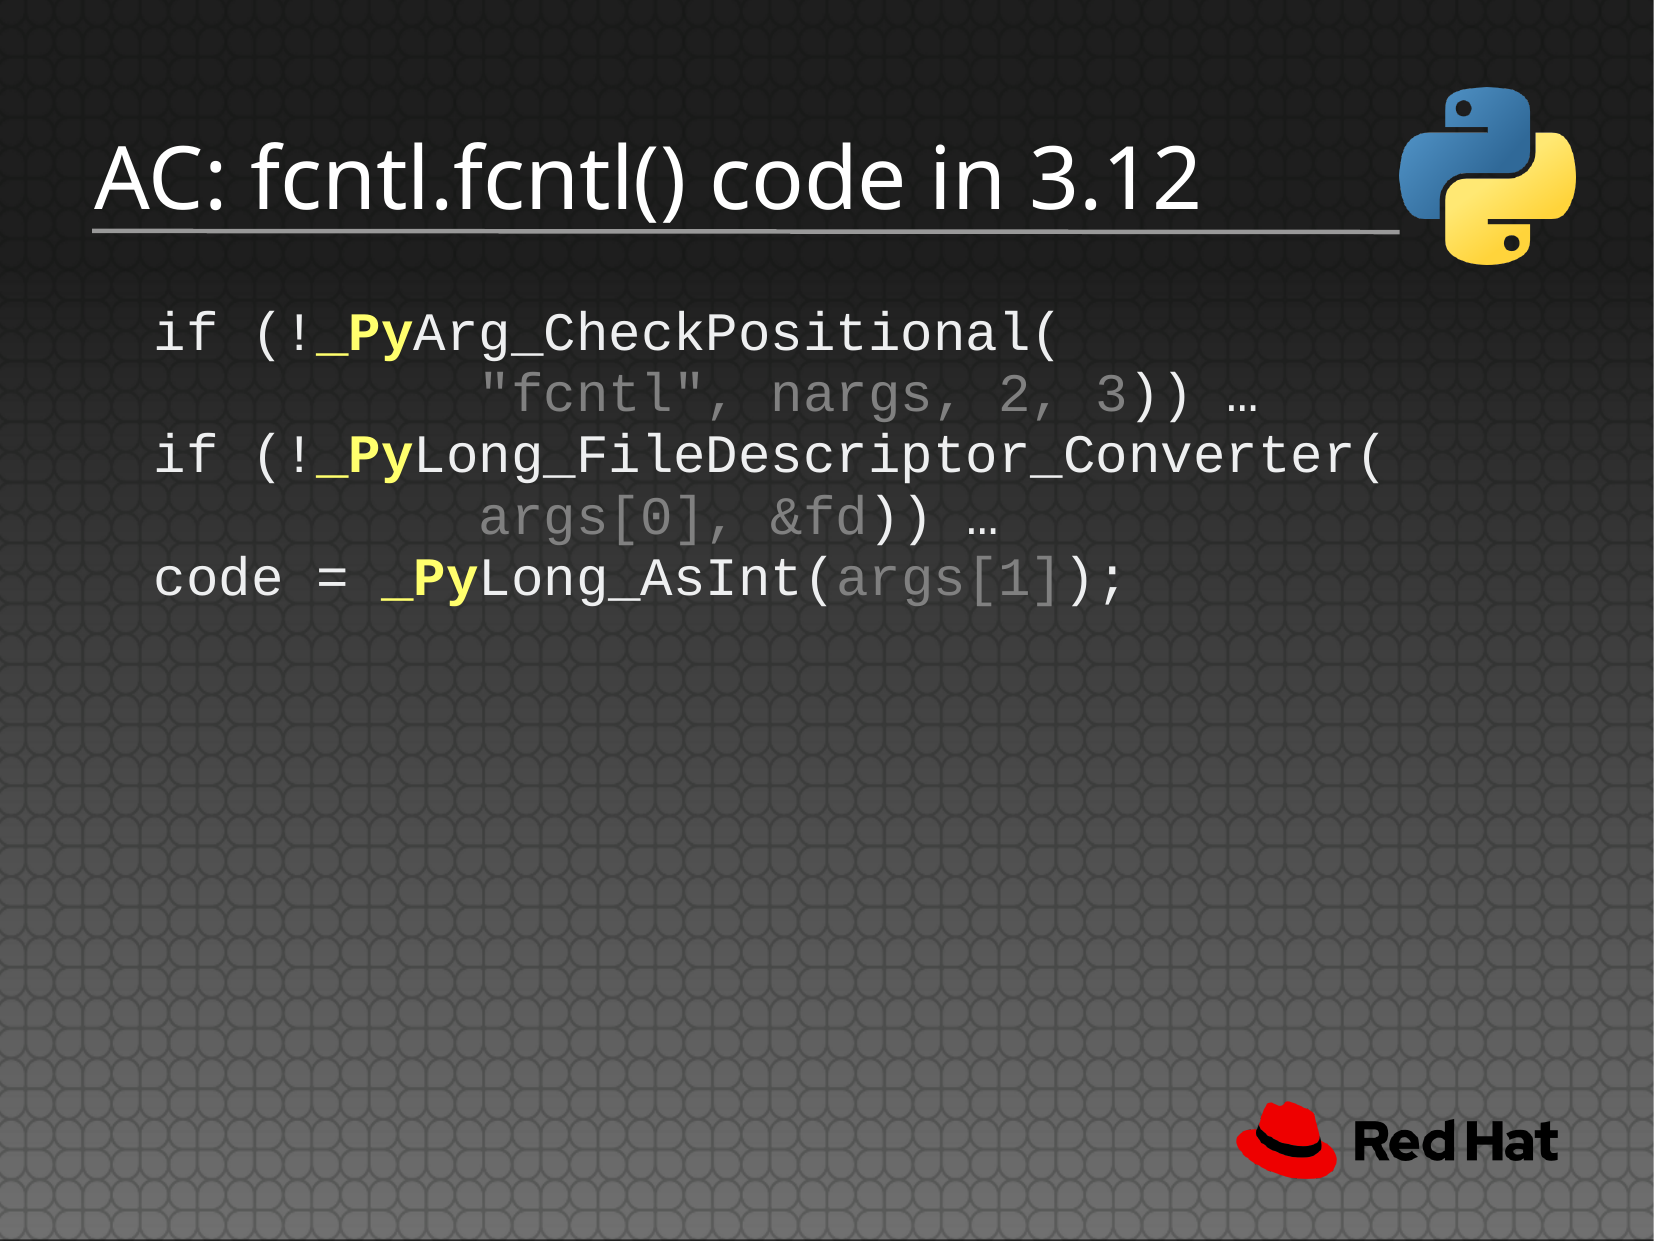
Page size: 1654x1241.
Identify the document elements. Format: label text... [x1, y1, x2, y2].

list if (!_PyArg_CheckPositional( "fcntl", nargs, 2, 3)) … if (!_PyLong_FileDescriptor_Converter( args[0], &fd)) … code = _PyLong_AsInt(args[1]); [82, 304, 1629, 1045]
title AC: fcntl.fcntl() code in 3.12 [94, 100, 1426, 251]
picture [0, 0, 1654, 1241]
